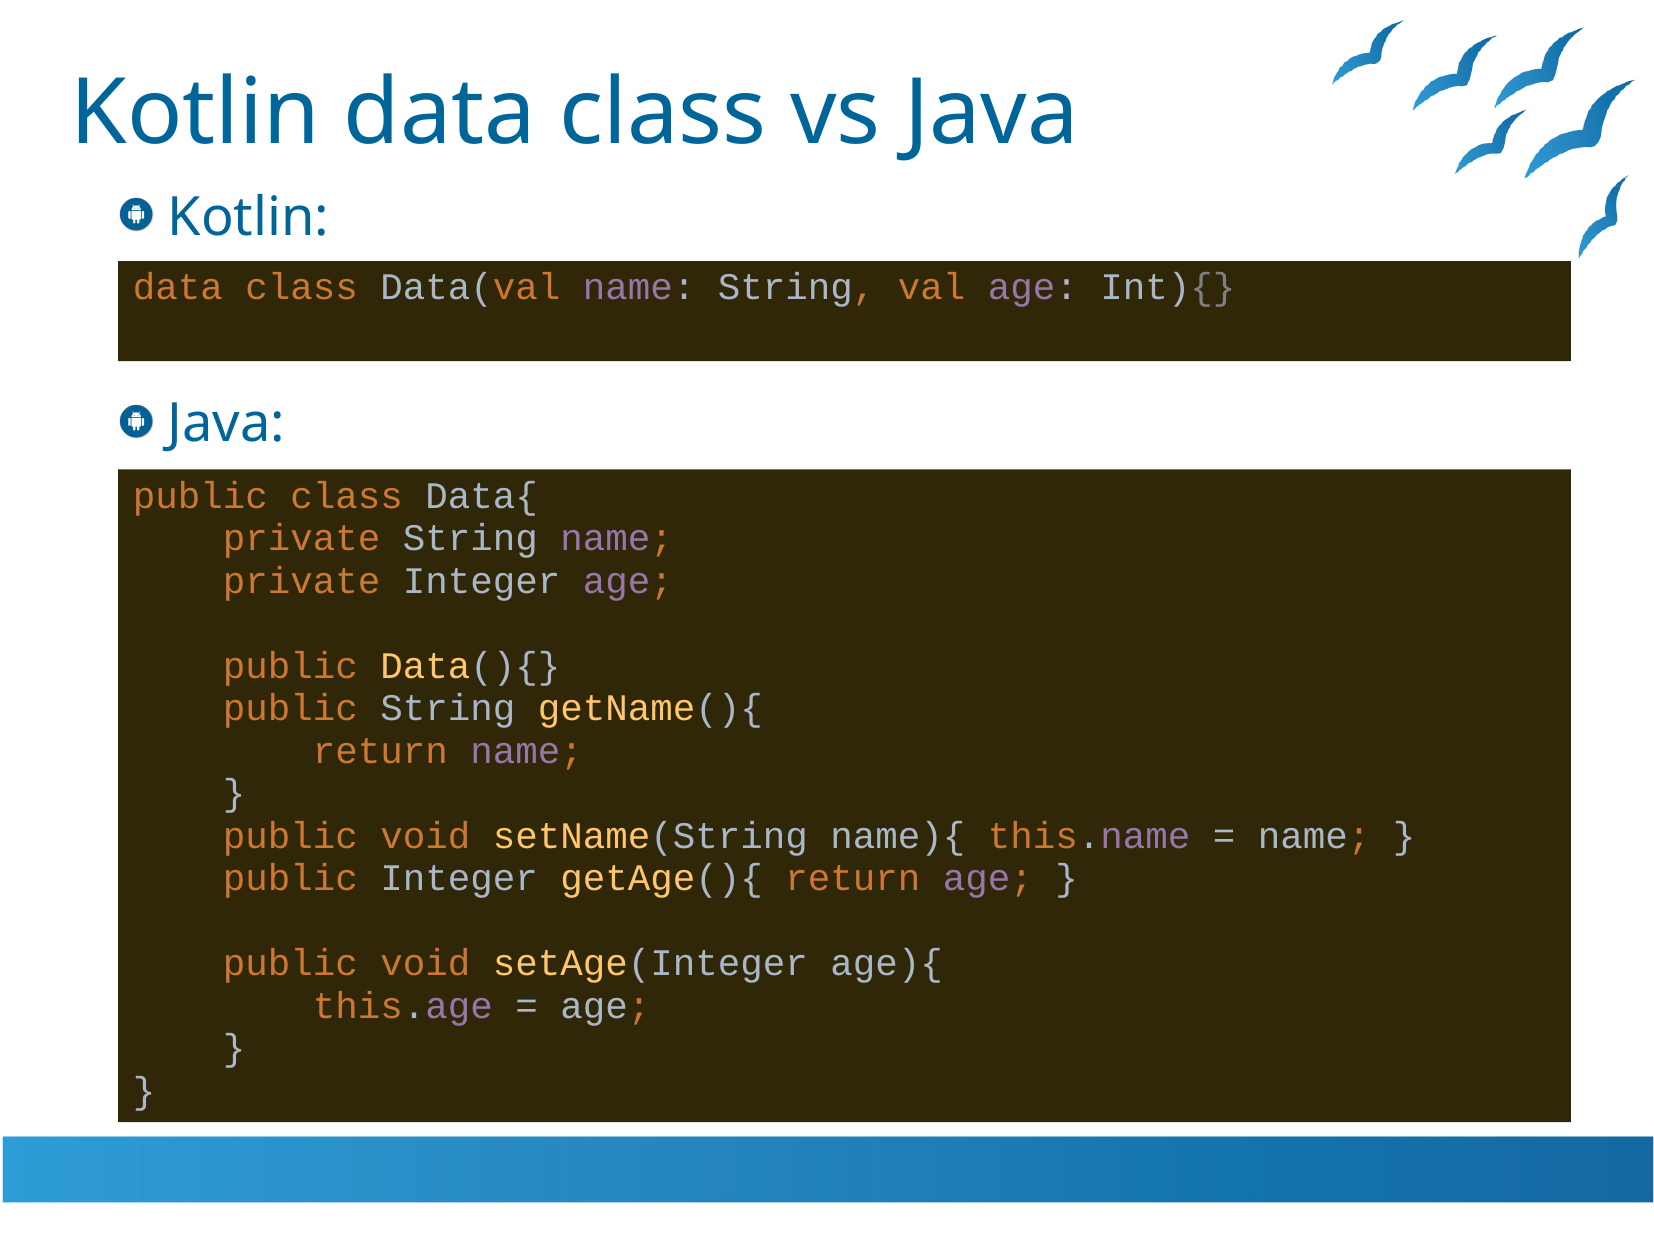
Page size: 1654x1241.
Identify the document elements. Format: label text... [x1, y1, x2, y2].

list Kotlin: [118, 177, 355, 246]
picture [0, 0, 1654, 1241]
list Java: [118, 383, 355, 453]
title Kotlin data class vs Java [70, 50, 1430, 167]
text_box public class Data{ private String name; private Integer age; public Data(){} public String getName(){ return name; } public void setName(String name){ this.name = name; } public Integer getAge(){ return age; } public void setAge(Integer age){ this.age = age; } } [118, 469, 1571, 1123]
text_box data class Data(val name: String, val age: Int){} [118, 261, 1571, 362]
